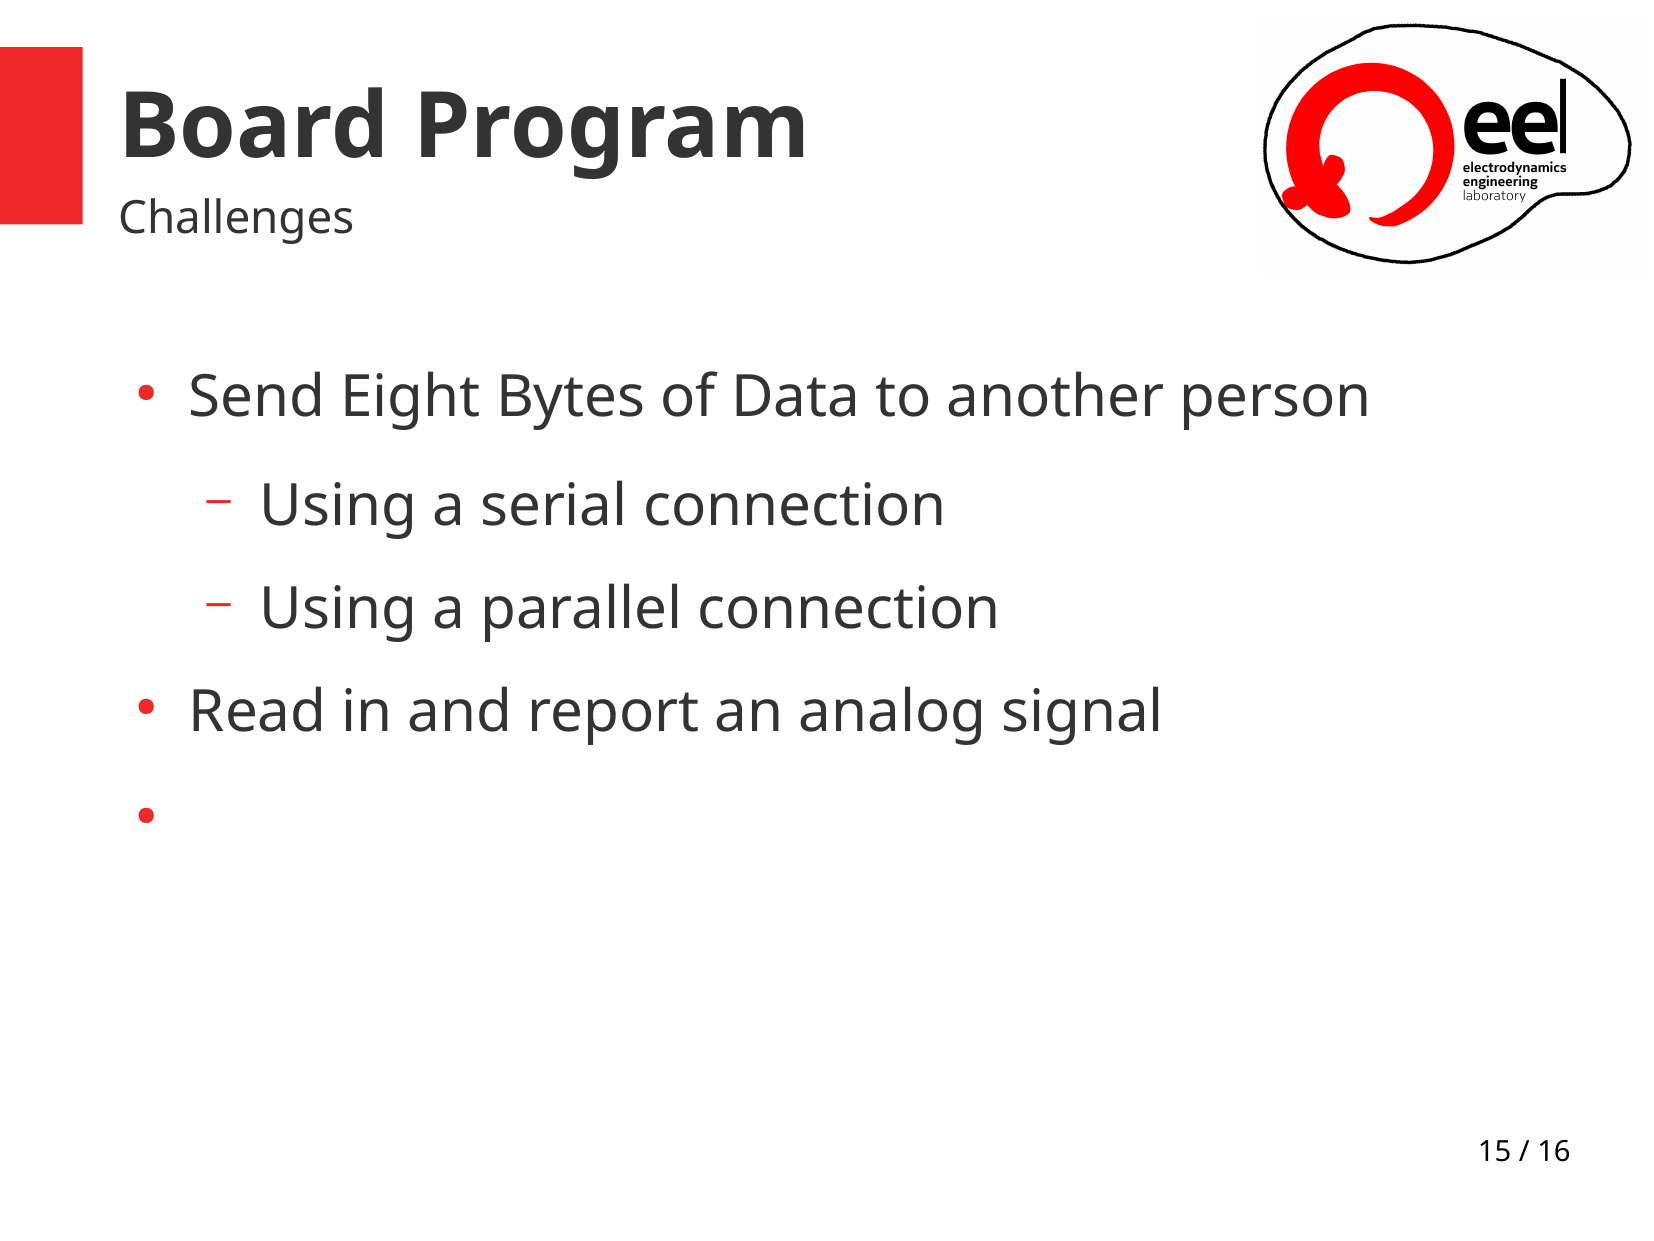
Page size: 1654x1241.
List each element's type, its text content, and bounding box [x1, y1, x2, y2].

picture [1260, 15, 1648, 274]
title Board Program Challenges [118, 49, 1260, 257]
list Send Eight Bytes of Data to another person Using a serial connection Using a parallel connection Read in and report an analog signal [118, 354, 1536, 1074]
